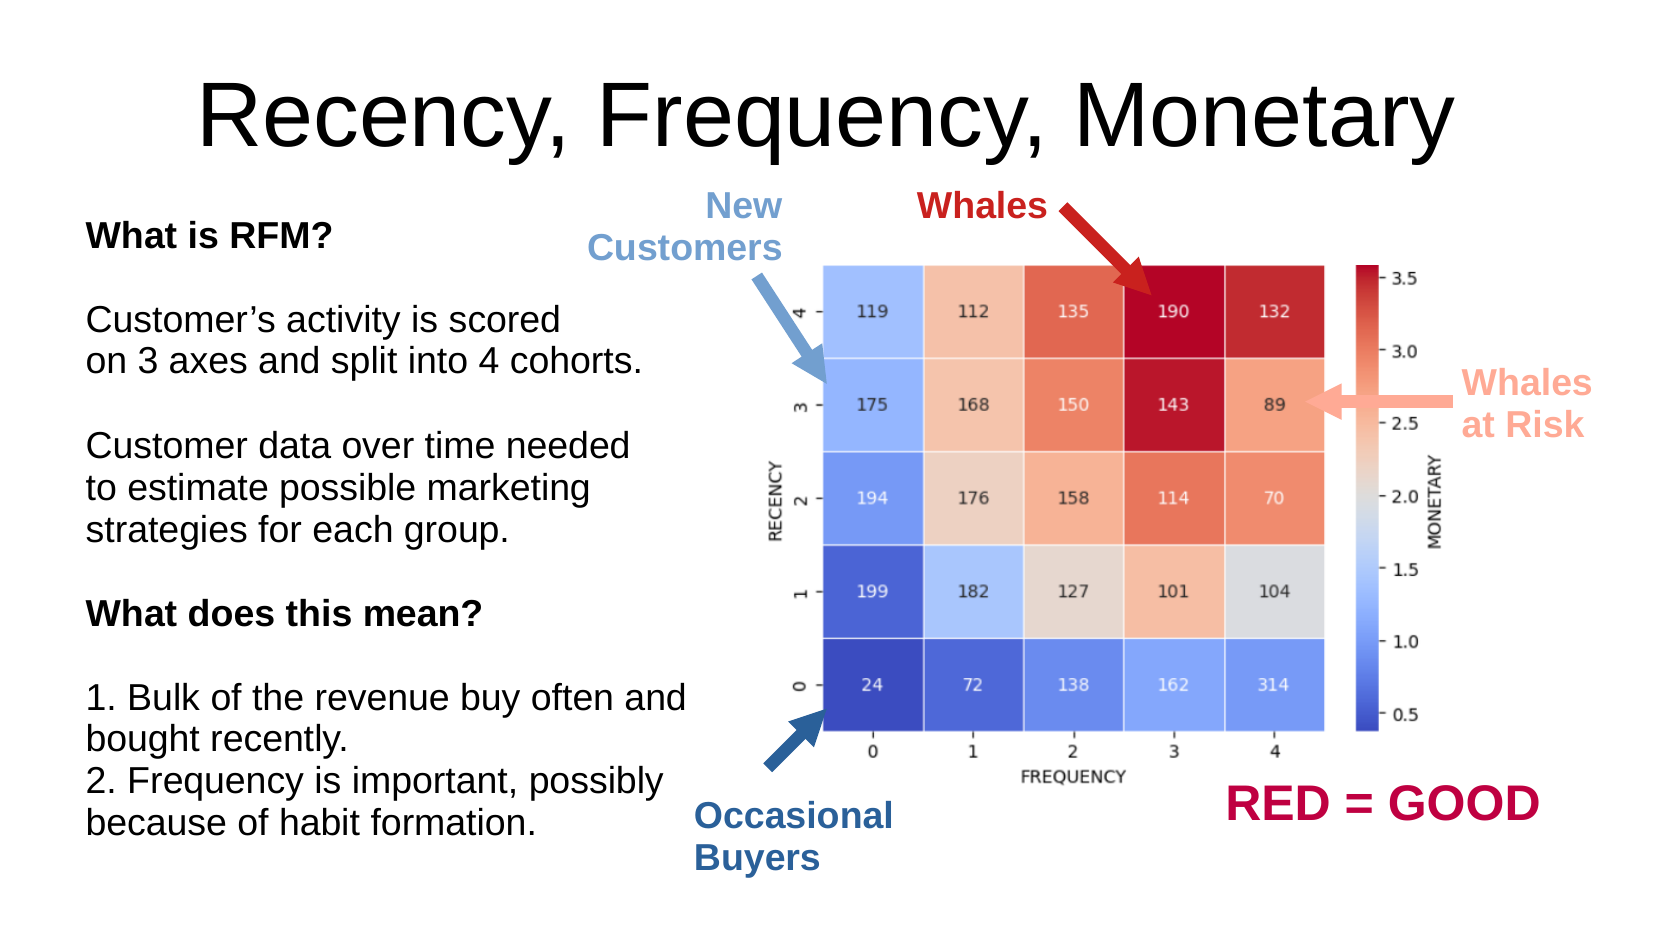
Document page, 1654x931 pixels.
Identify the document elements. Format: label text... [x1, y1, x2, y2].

text_box What is RFM? Customer’s activity is scored on 3 axes and split into 4 cohorts. Customer data over time needed to estimate possible marketing strategies for each group. What does this mean? 1. Bulk of the revenue buy often and bought recently. 2. Frequency is important, possibly because of habit formation. [70, 206, 799, 852]
title Recency, Frequency, Monetary [82, 37, 1571, 193]
text_box New Customers [561, 177, 798, 276]
text_box RED = GOOD [1210, 767, 1595, 886]
text_box Whales at Risk [1446, 354, 1654, 454]
text_box Whales [826, 177, 1063, 237]
text_box Occasional Buyers [679, 787, 916, 886]
picture [799, 265, 1447, 798]
